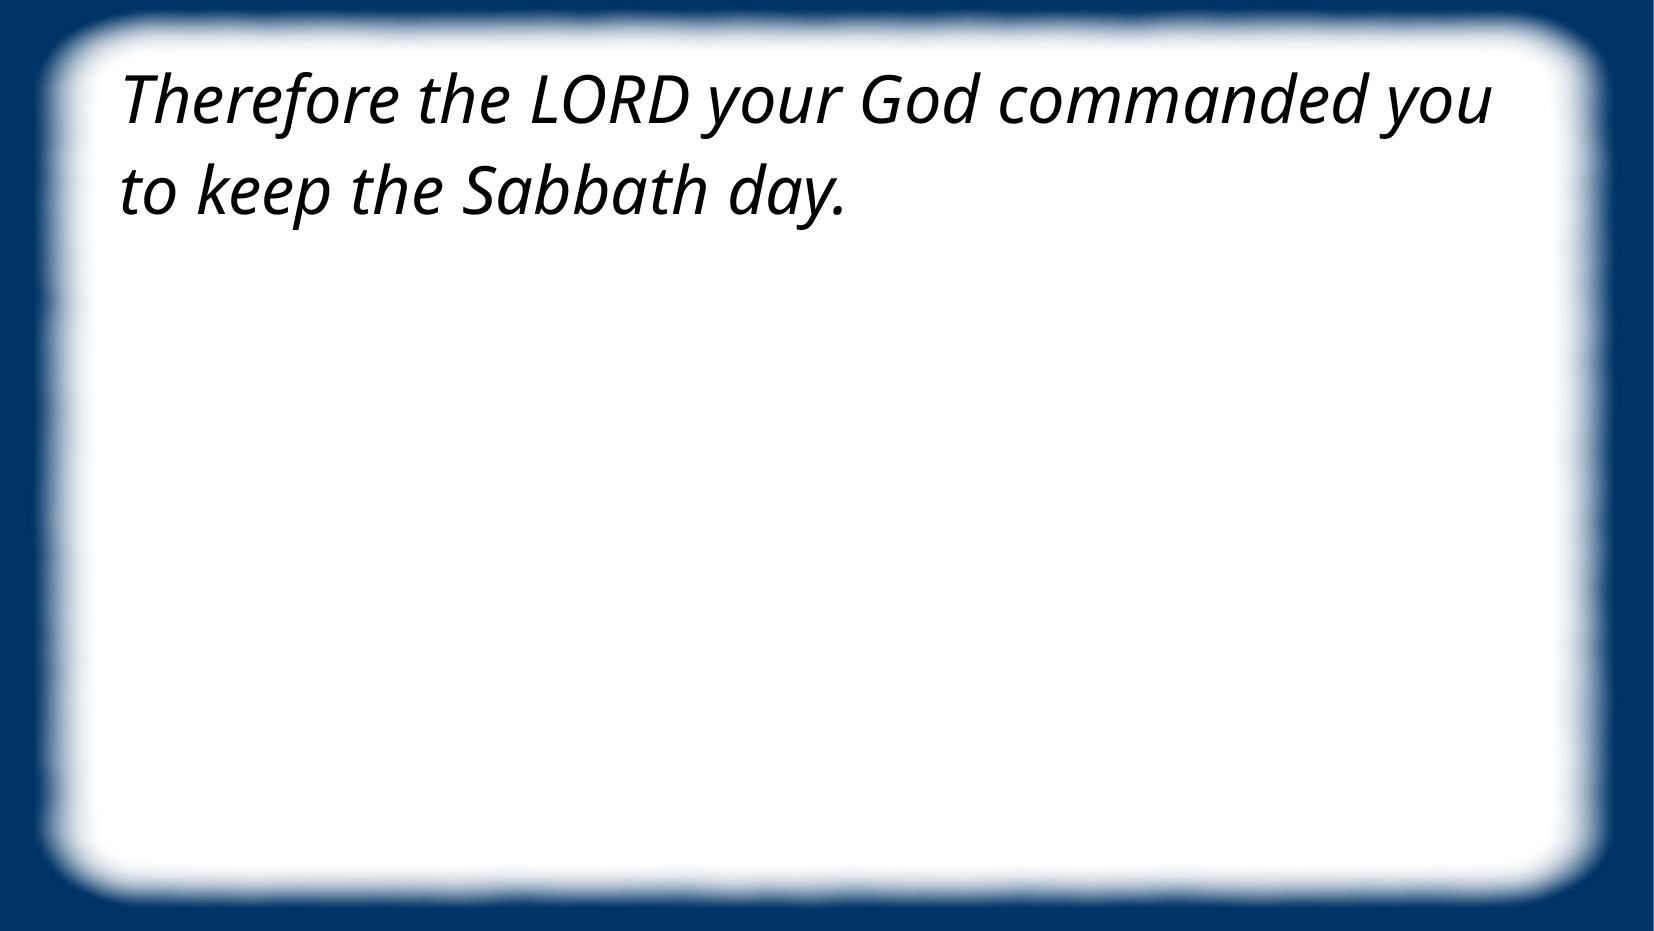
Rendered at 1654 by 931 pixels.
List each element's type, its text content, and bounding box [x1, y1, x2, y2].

text_box Therefore the LORD your God commanded you to keep the Sabbath day. [105, 45, 1546, 256]
picture [0, 0, 1654, 931]
